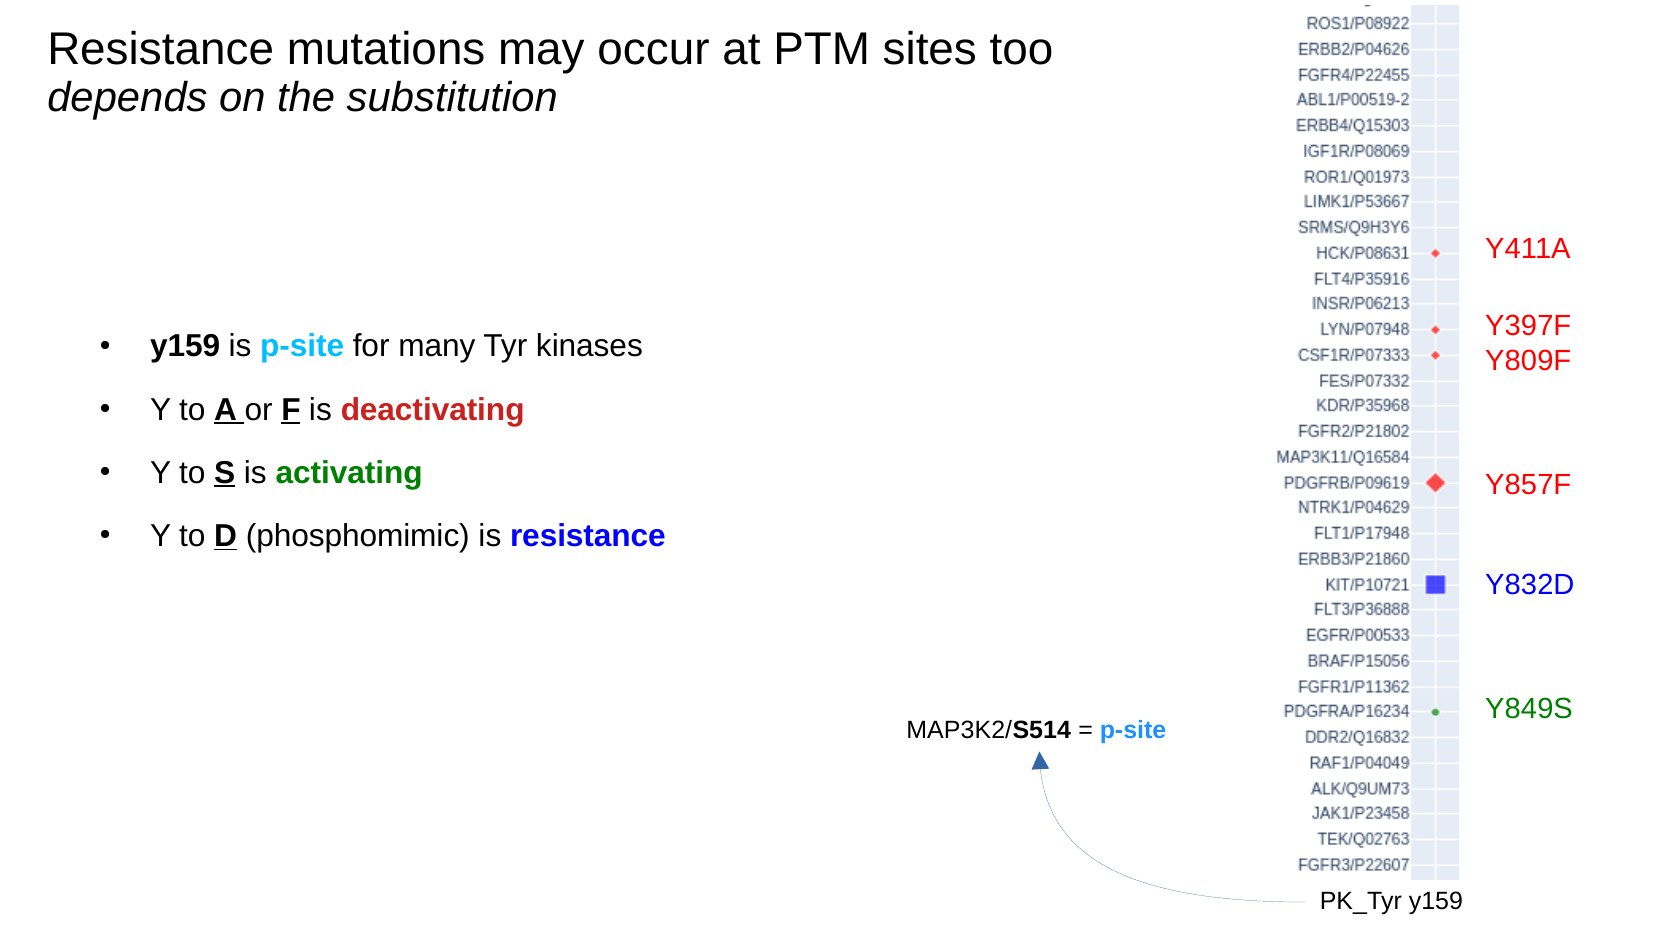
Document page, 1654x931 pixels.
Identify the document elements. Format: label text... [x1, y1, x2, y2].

text_box MAP3K2/S514 = p-site [891, 708, 1188, 752]
text_box Y857F [1470, 460, 1613, 509]
list y159 is p-site for many Tyr kinases Y to A or F is deactivating Y to S is activating Y to D (phosphomimic) is resistance [82, 264, 969, 556]
text_box Y809F [1470, 336, 1613, 385]
title Resistance mutations may occur at PTM sites too depends on the substitution [47, 16, 1075, 128]
text_box Y397F [1470, 301, 1613, 336]
text_box PK_Tyr y159 [1305, 879, 1483, 925]
text_box Y832D [1470, 561, 1613, 609]
text_box Y411A [1470, 224, 1613, 273]
text_box Y849S [1470, 685, 1613, 733]
picture [1257, 5, 1459, 880]
